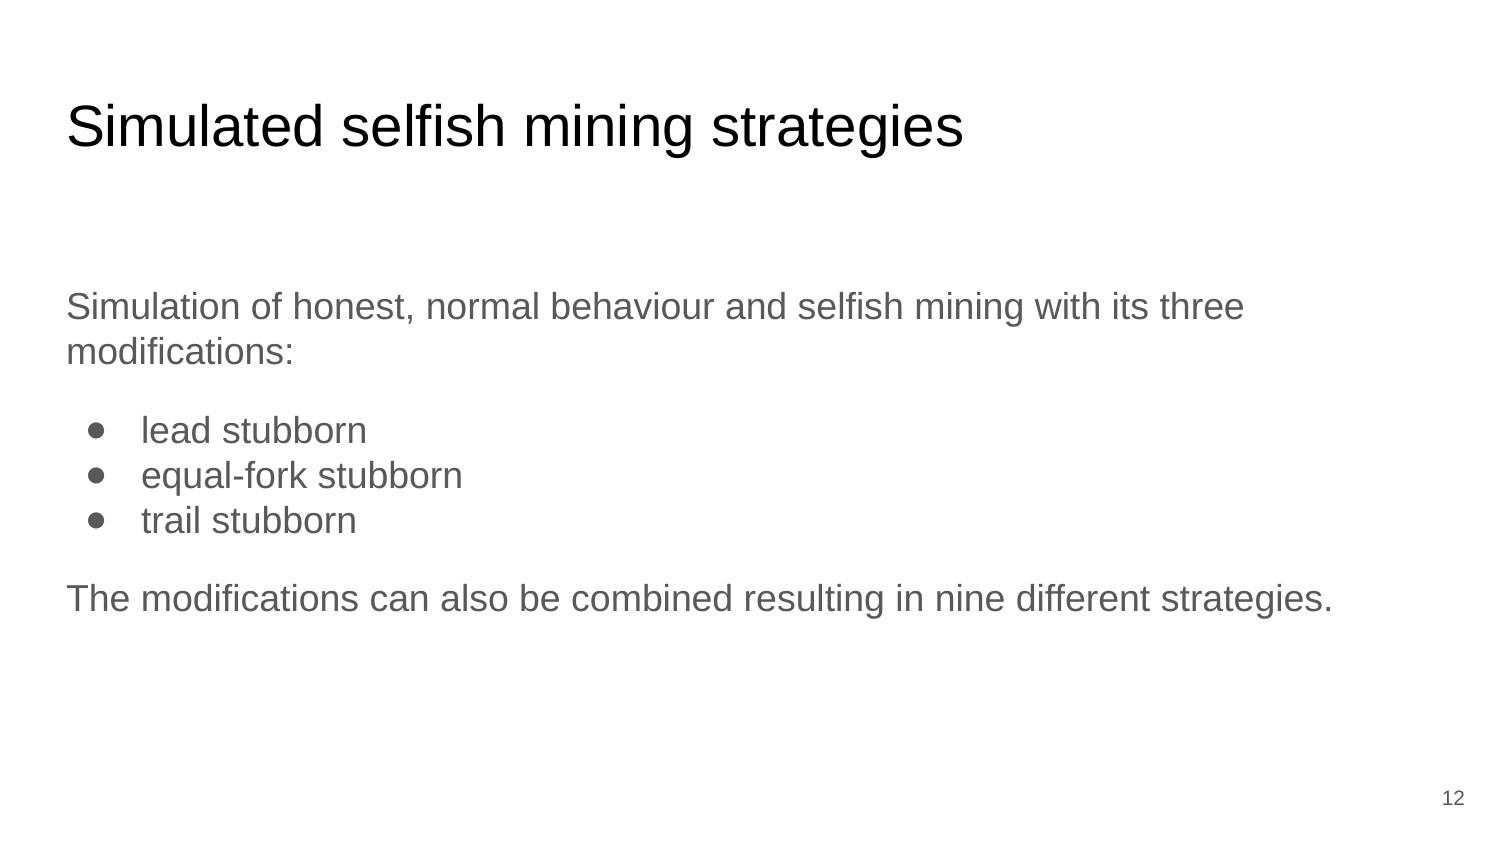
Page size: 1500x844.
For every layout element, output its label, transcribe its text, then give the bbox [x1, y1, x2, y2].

title Simulated selfish mining strategies [51, 72, 1449, 167]
list Simulation of honest, normal behaviour and selfish mining with its three modifications: lead stubborn equal-fork stubborn trail stubborn The modifications can also be combined resulting in nine different strategies. [51, 189, 1449, 750]
